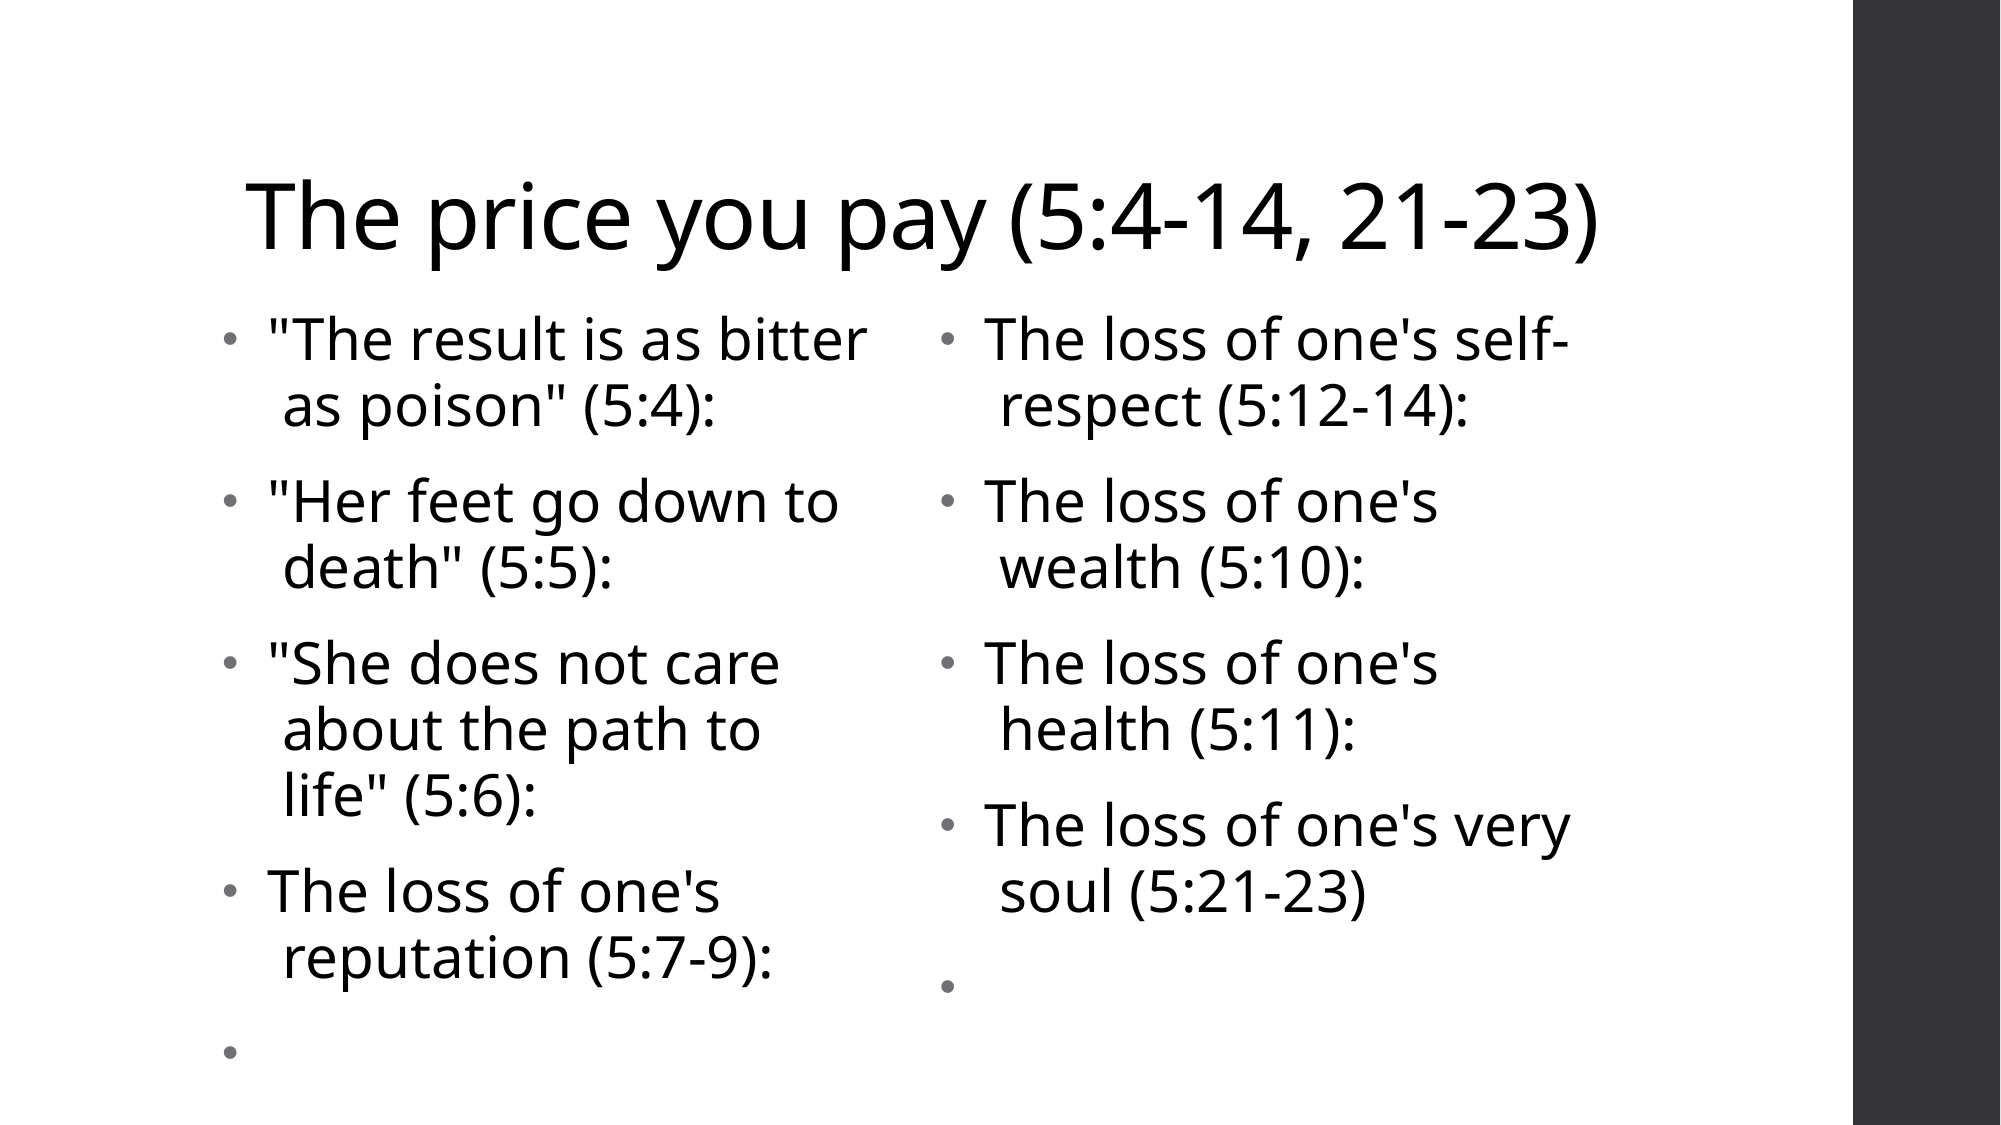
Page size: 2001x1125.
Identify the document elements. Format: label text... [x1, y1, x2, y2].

list The loss of one's self-respect (5:12-14): The loss of one's wealth (5:10): The loss of one's health (5:11): The loss of one's very soul (5:21-23) [924, 299, 1617, 1014]
list "The result is as bitter as poison" (5:4): "Her feet go down to death" (5:5): "She does not care about the path to life" (5:6): The loss of one's reputation (5:7-9): [207, 299, 900, 1014]
title The price you pay (5:4-14, 21-23) [206, 60, 1797, 278]
